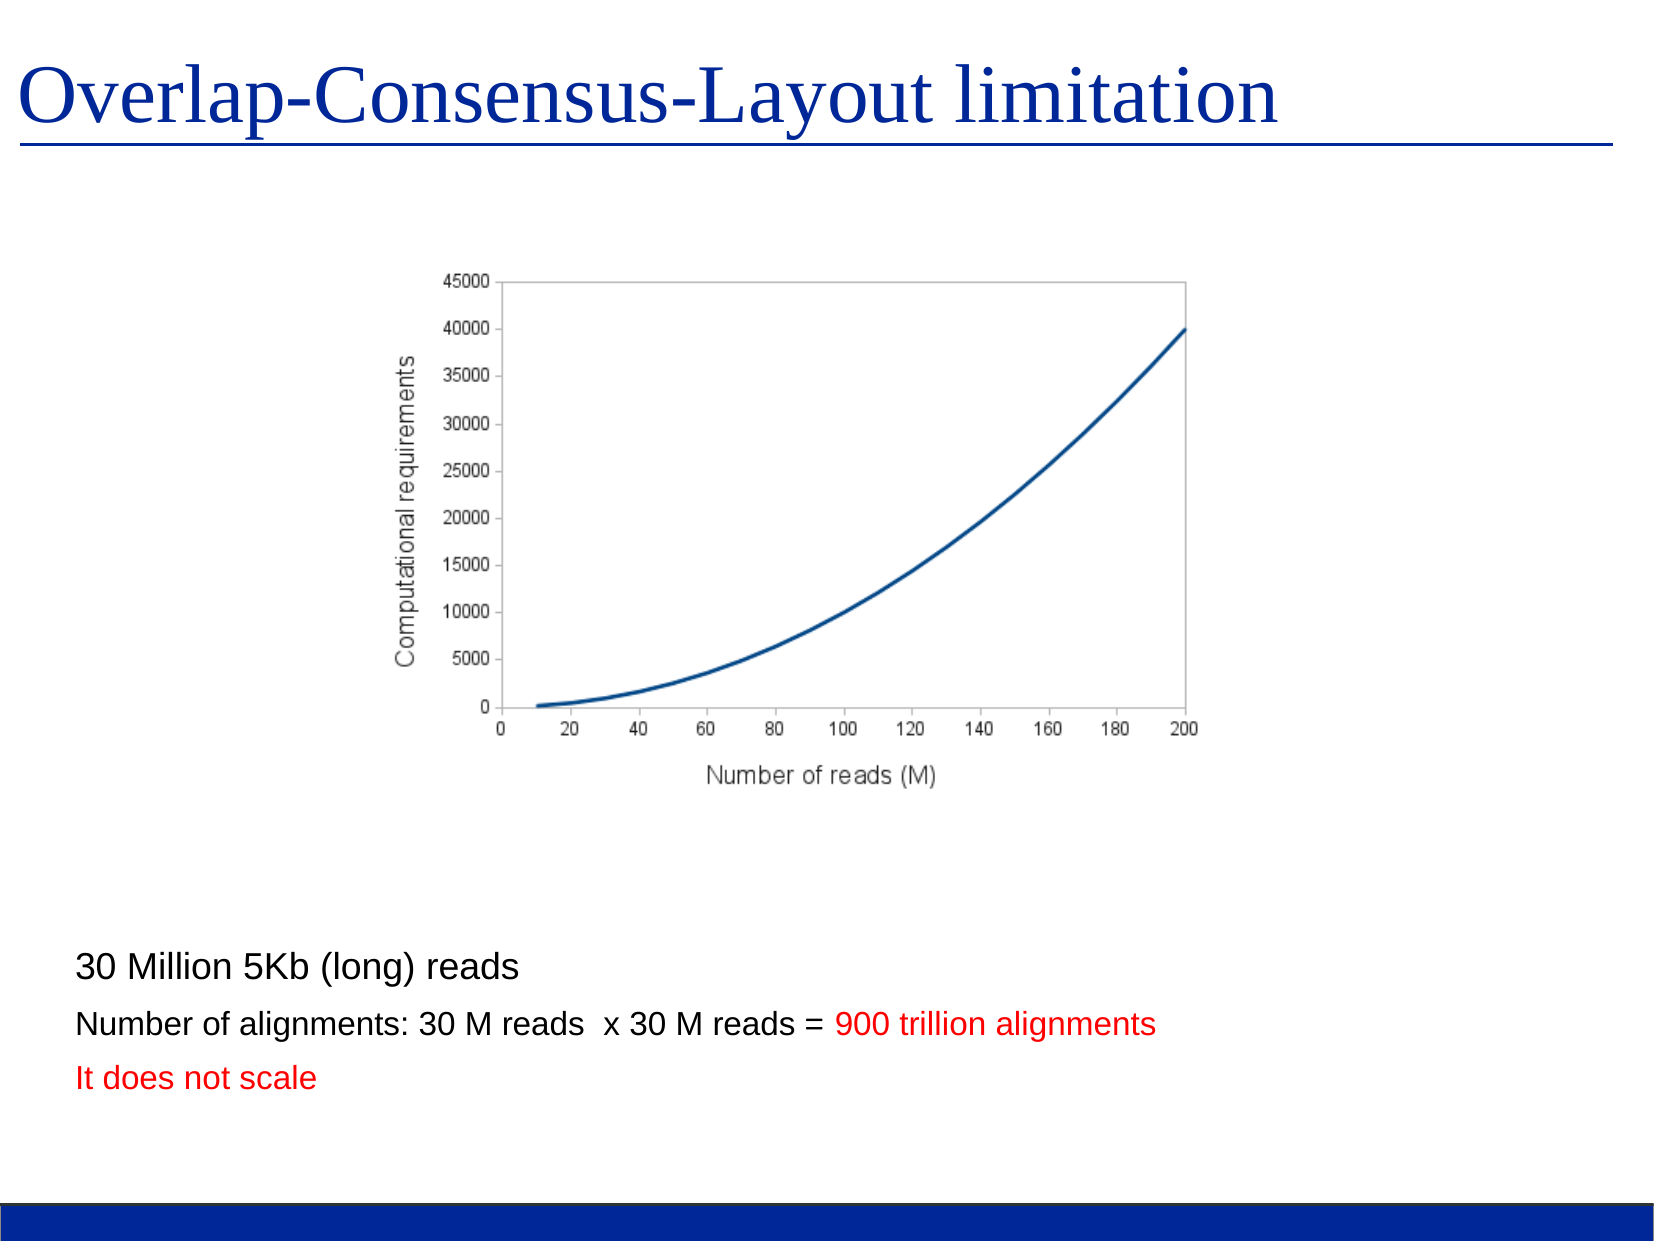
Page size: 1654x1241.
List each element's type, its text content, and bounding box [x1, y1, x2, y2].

picture [386, 263, 1204, 803]
title Overlap-Consensus-Layout limitation [17, 0, 1589, 198]
list 30 Million 5Kb (long) reads Number of alignments: 30 M reads x 30 M reads = 900 trillion alignments It does not scale [75, 945, 1276, 1143]
